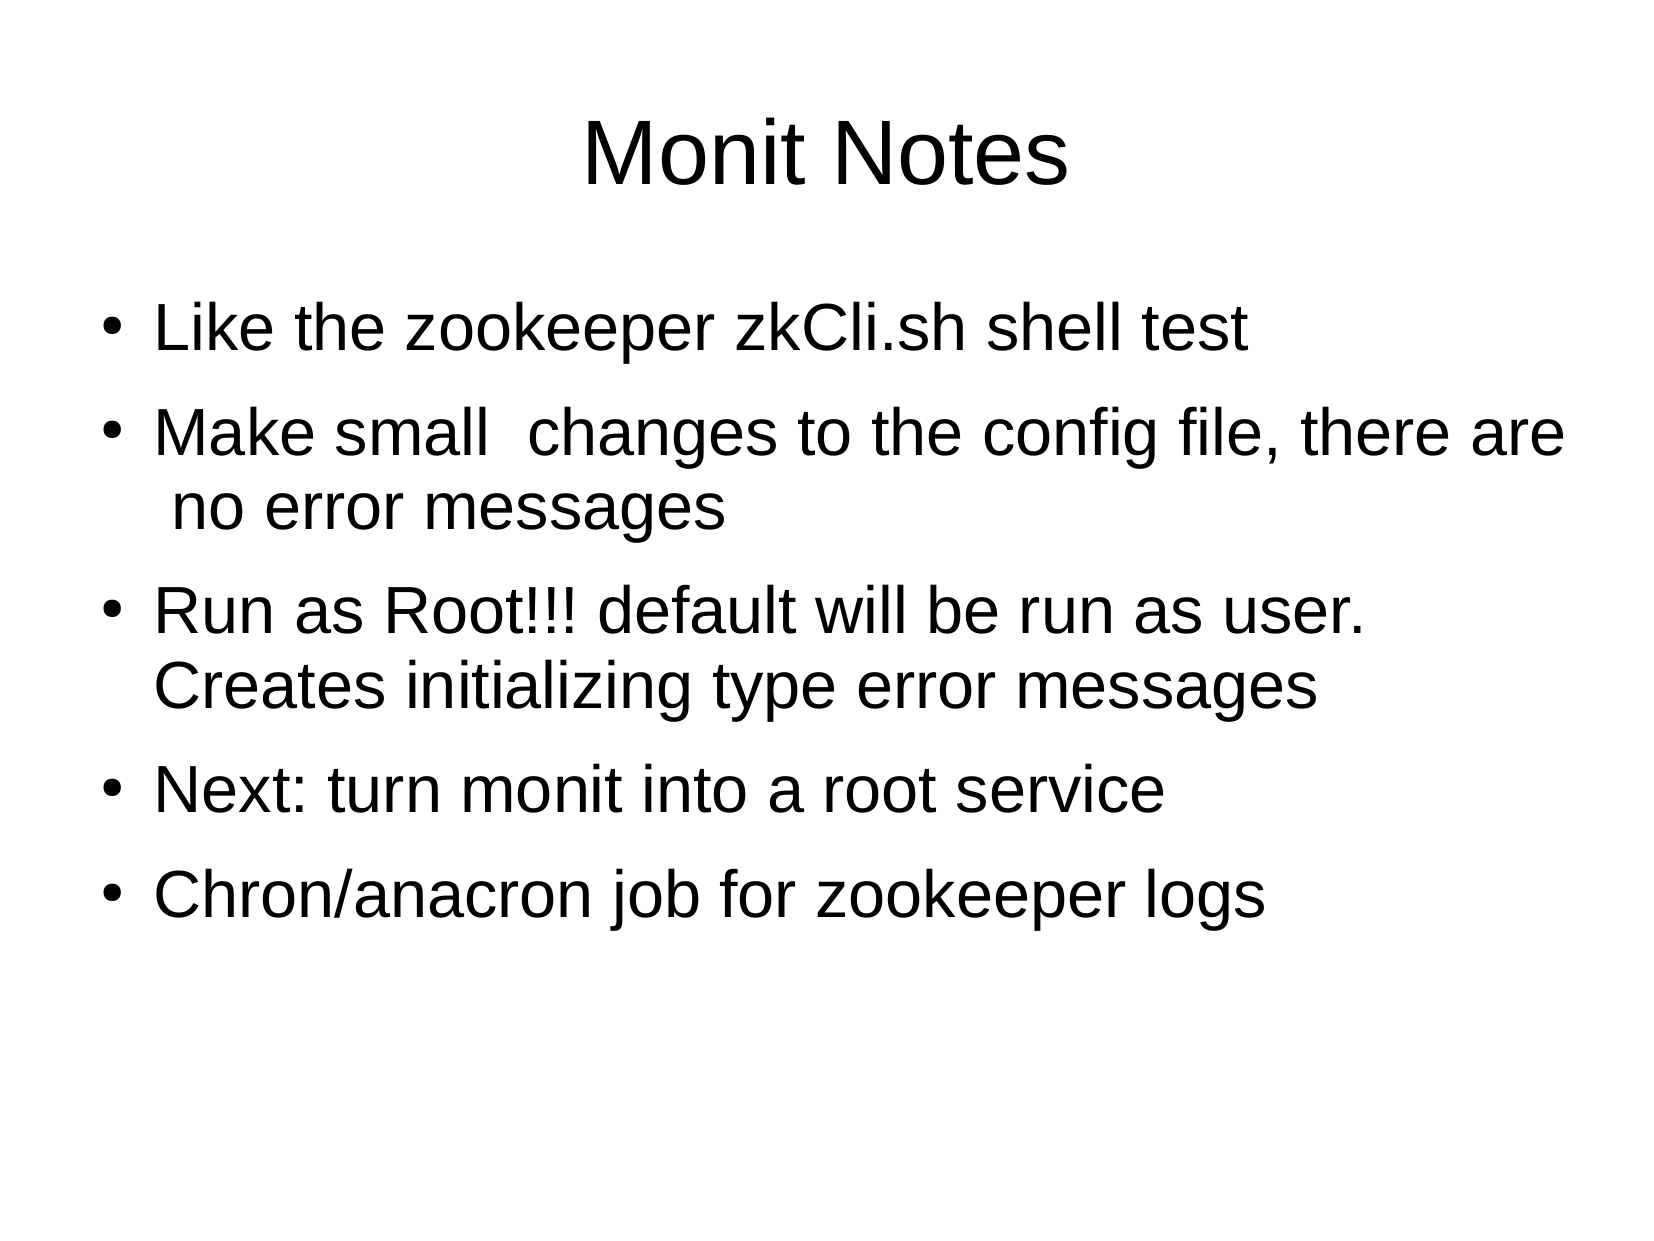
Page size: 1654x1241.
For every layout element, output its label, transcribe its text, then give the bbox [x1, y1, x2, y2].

list Like the zookeeper zkCli.sh shell test Make small changes to the config file, there are no error messages Run as Root!!! default will be run as user. Creates initializing type error messages Next: turn monit into a root service Chron/anacron job for zookeeper logs [82, 290, 1571, 1109]
title Monit Notes [82, 49, 1571, 257]
